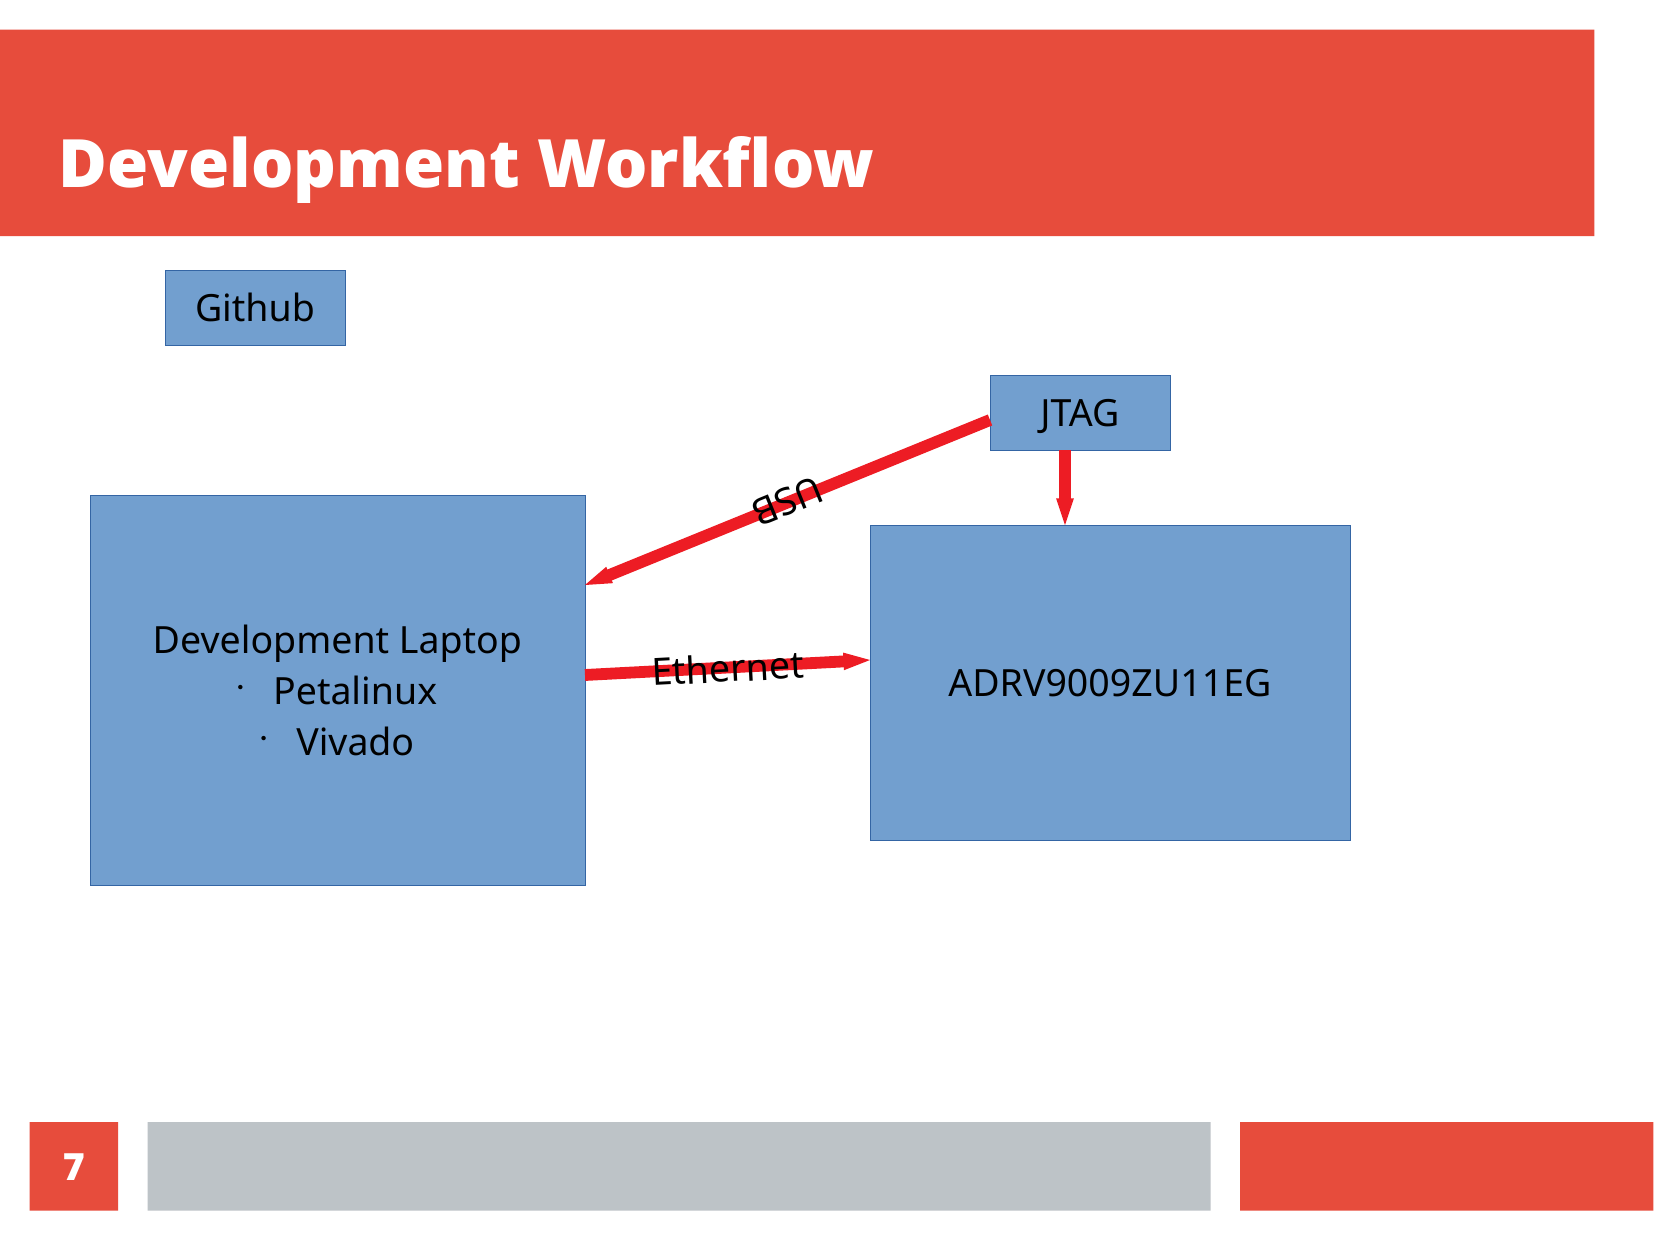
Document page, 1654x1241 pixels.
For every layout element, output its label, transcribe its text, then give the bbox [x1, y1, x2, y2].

text_box Github [165, 270, 346, 346]
text_box ADRV9009ZU11EG [870, 525, 1351, 841]
text_box JTAG [990, 375, 1171, 451]
text_box Development Laptop Petalinux Vivado [90, 495, 586, 886]
title Development Workflow [59, 59, 1595, 207]
